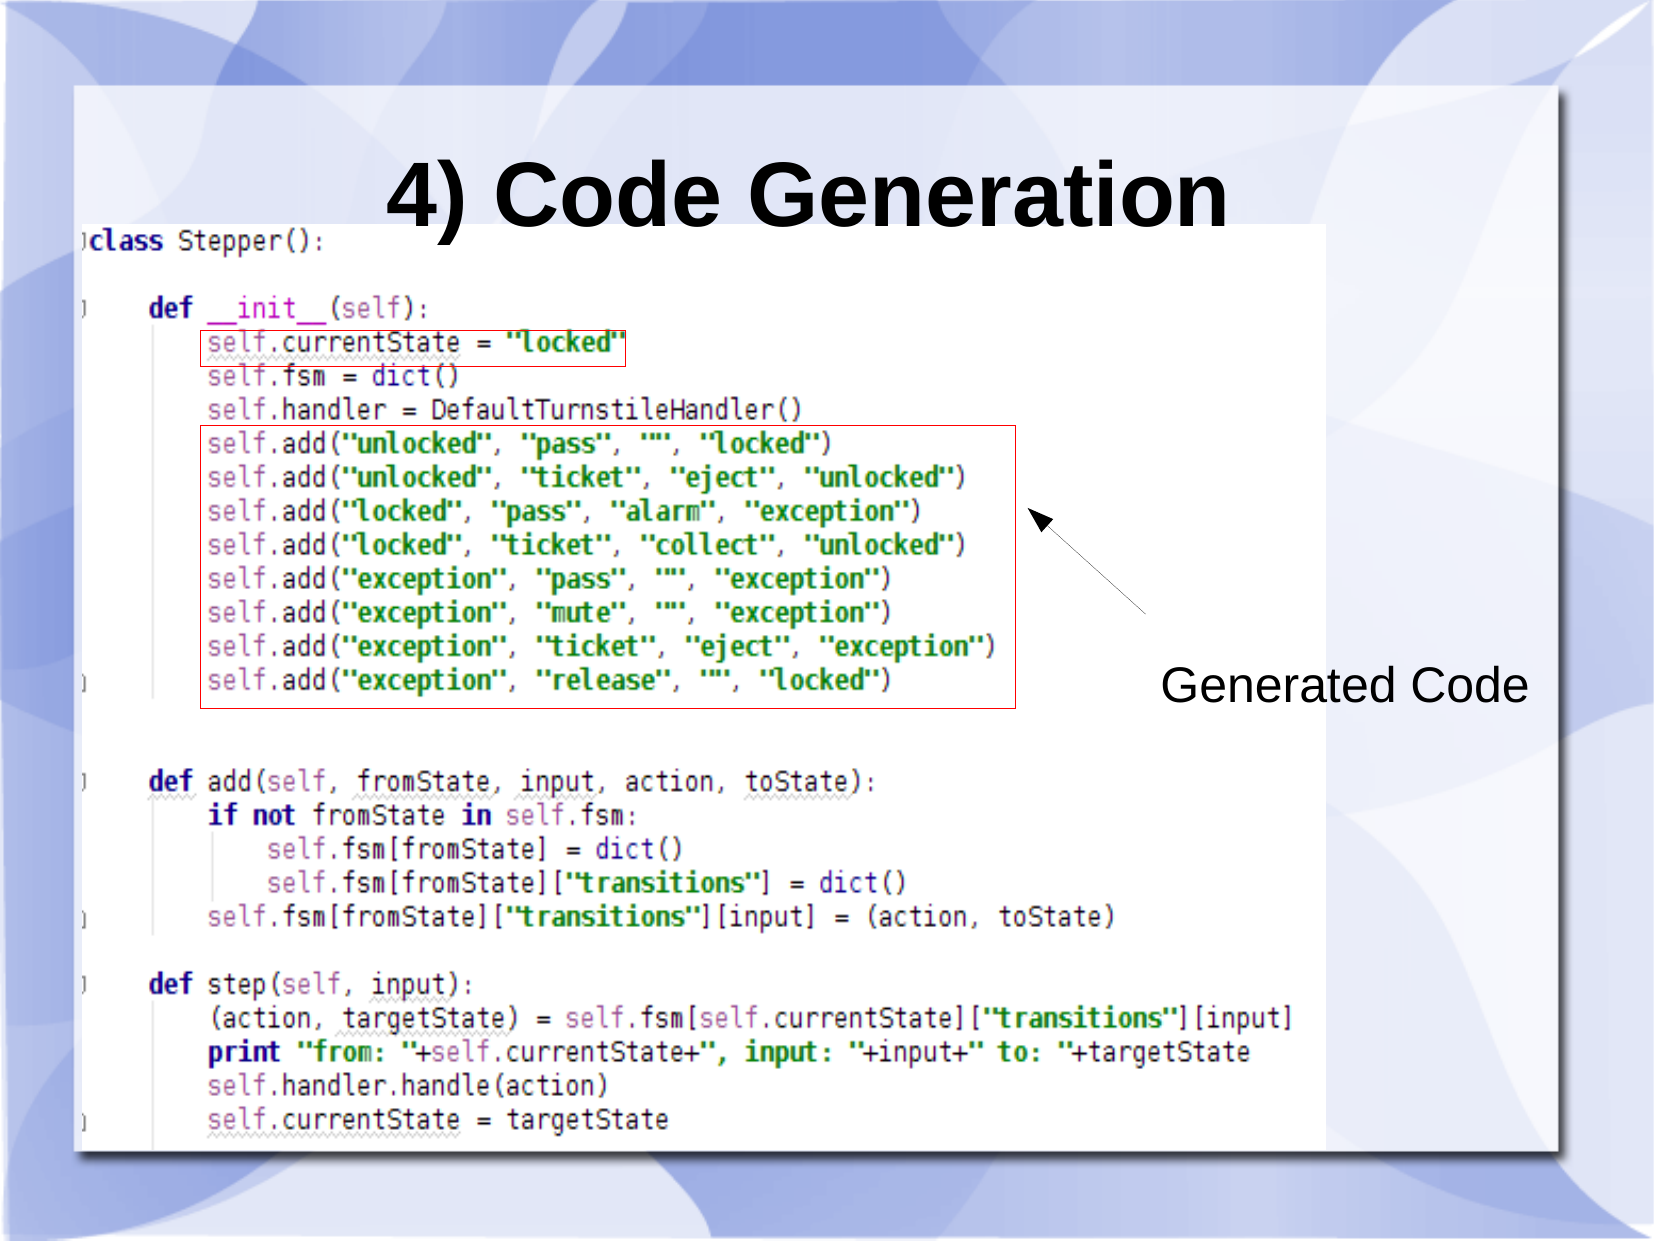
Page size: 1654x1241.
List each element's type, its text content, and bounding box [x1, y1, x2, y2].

picture [0, 0, 1654, 1241]
title 4) Code Generation [82, 90, 1536, 298]
text_box Generated Code [1145, 649, 1545, 721]
